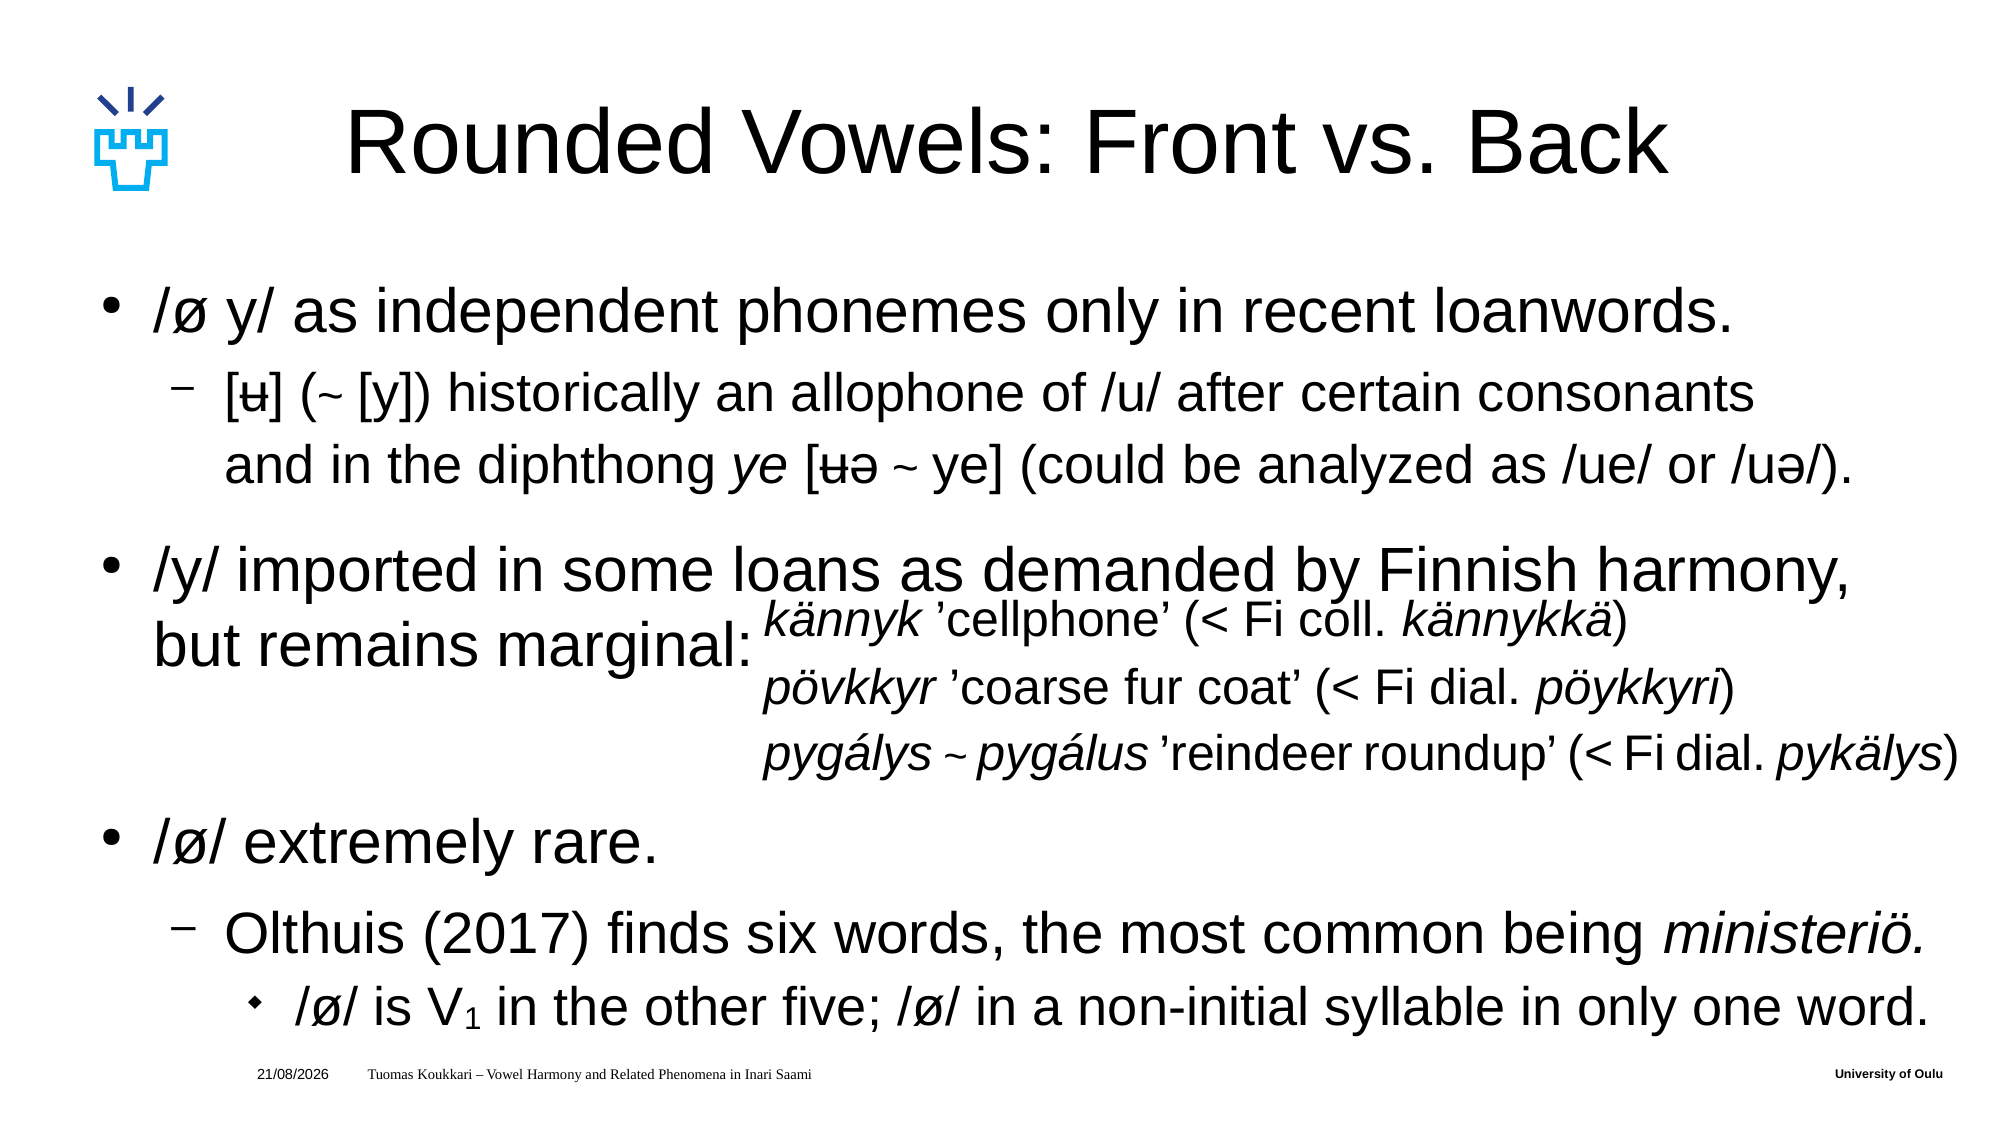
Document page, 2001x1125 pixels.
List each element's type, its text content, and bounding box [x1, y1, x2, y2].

title Rounded Vowels: Front vs. Back [107, 48, 1908, 237]
list /ø y/ as independent phonemes only in recent loanwords. [ʉ] (~ [y]) historically an allophone of /u/ after certain consonants and in the diphthong ye [ʉə ~ ye] (could be analyzed as /ue/ or /uə/). /y/ imported in some loans as demanded by Finnish harmony, but remains marginal: /ø/ extremely rare. Olthuis (2017) finds six words, the most common being ministeriö. /ø/ is V1 in the other five; /ø/ in a non-initial syllable in only one word. [82, 269, 1981, 1083]
text_box kännyk ’cellphone’ (< Fi coll. kännykkä) pövkkyr ’coarse fur coat’ (< Fi dial. pöykkyri) pygálys ~ pygálus ’reindeer roundup’ (< Fi dial. pykälys) [738, 575, 2000, 818]
